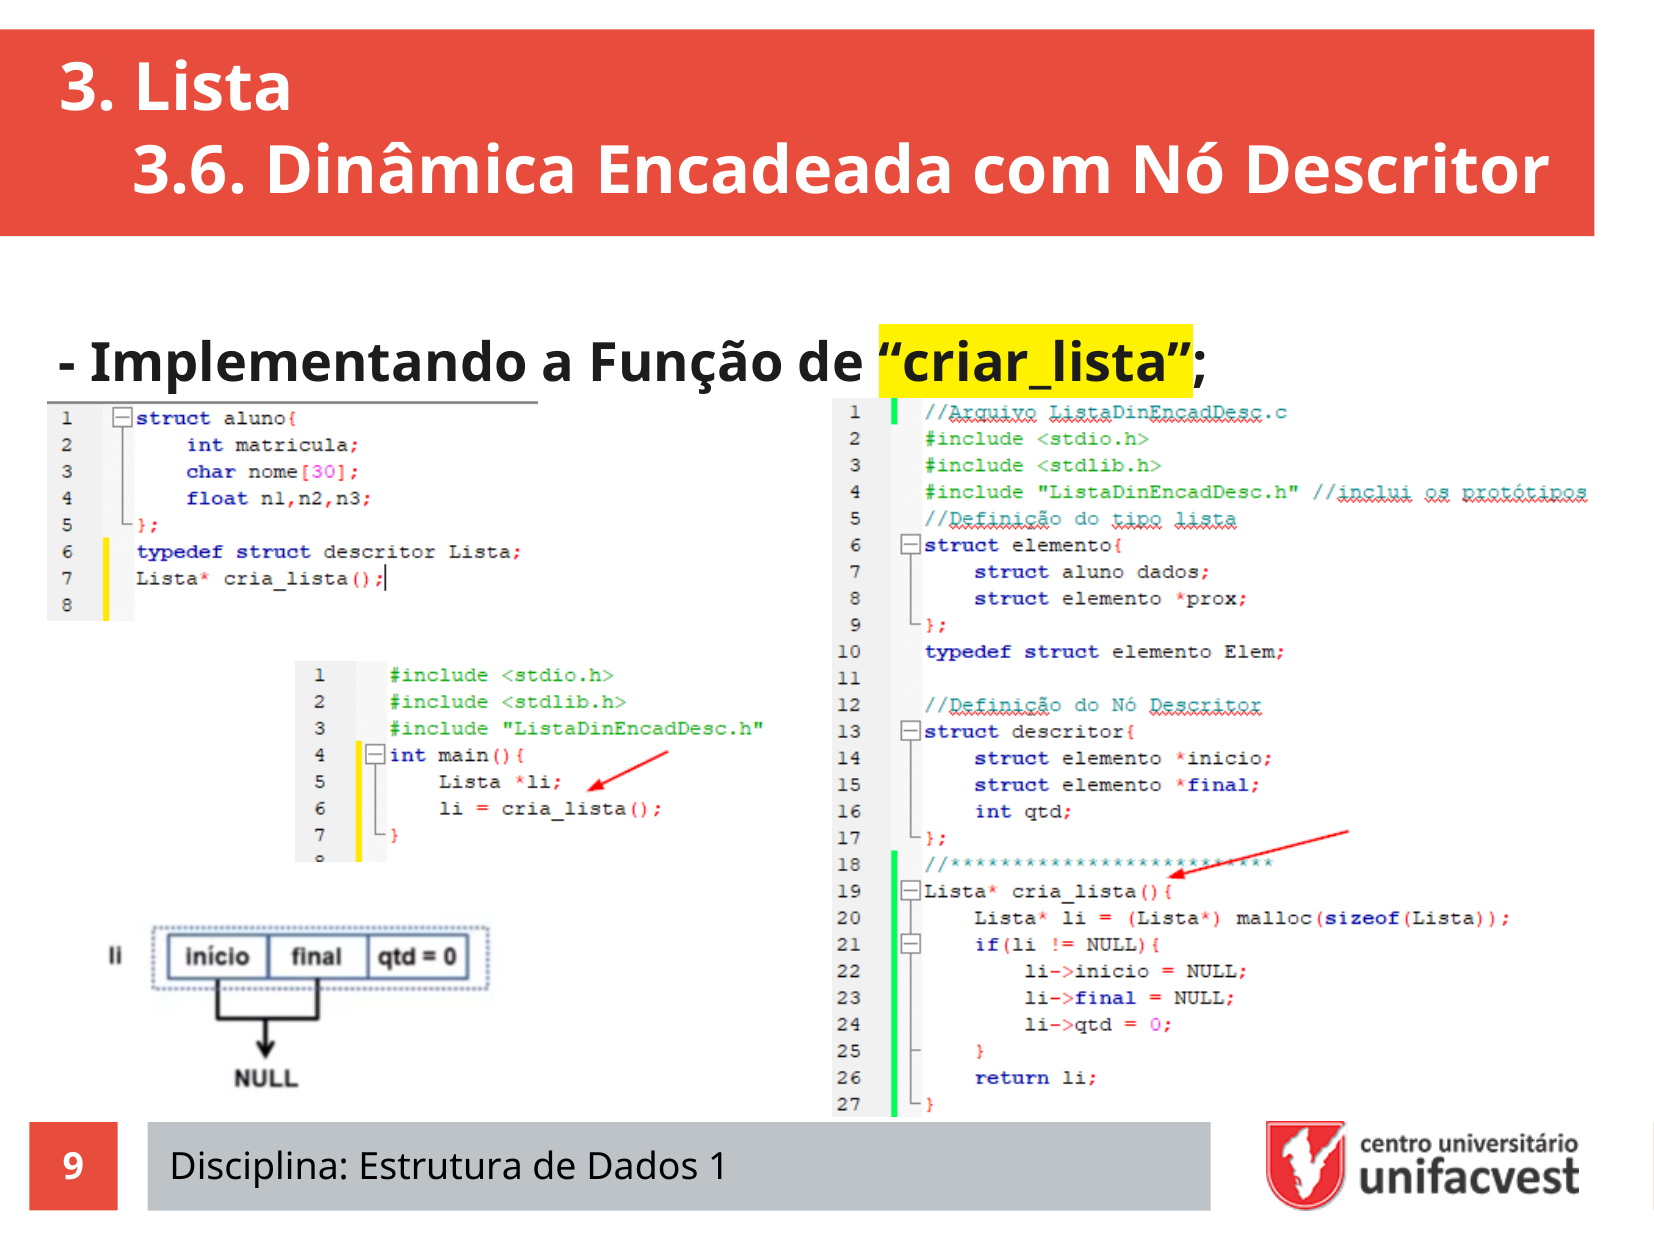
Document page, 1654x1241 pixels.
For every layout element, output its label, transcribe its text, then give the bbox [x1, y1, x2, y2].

picture [1266, 1121, 1579, 1211]
picture [47, 401, 538, 621]
picture [295, 661, 785, 862]
picture [94, 915, 518, 1097]
picture [832, 398, 1594, 1117]
text_box Disciplina: Estrutura de Dados 1 [154, 1132, 1205, 1196]
list - Implementando a Função de “criar_lista”; [59, 324, 1566, 1093]
title 3. Lista 3.6. Dinâmica Encadeada com Nó Descritor [59, 59, 1595, 207]
text_box [1238, 1120, 1654, 1212]
